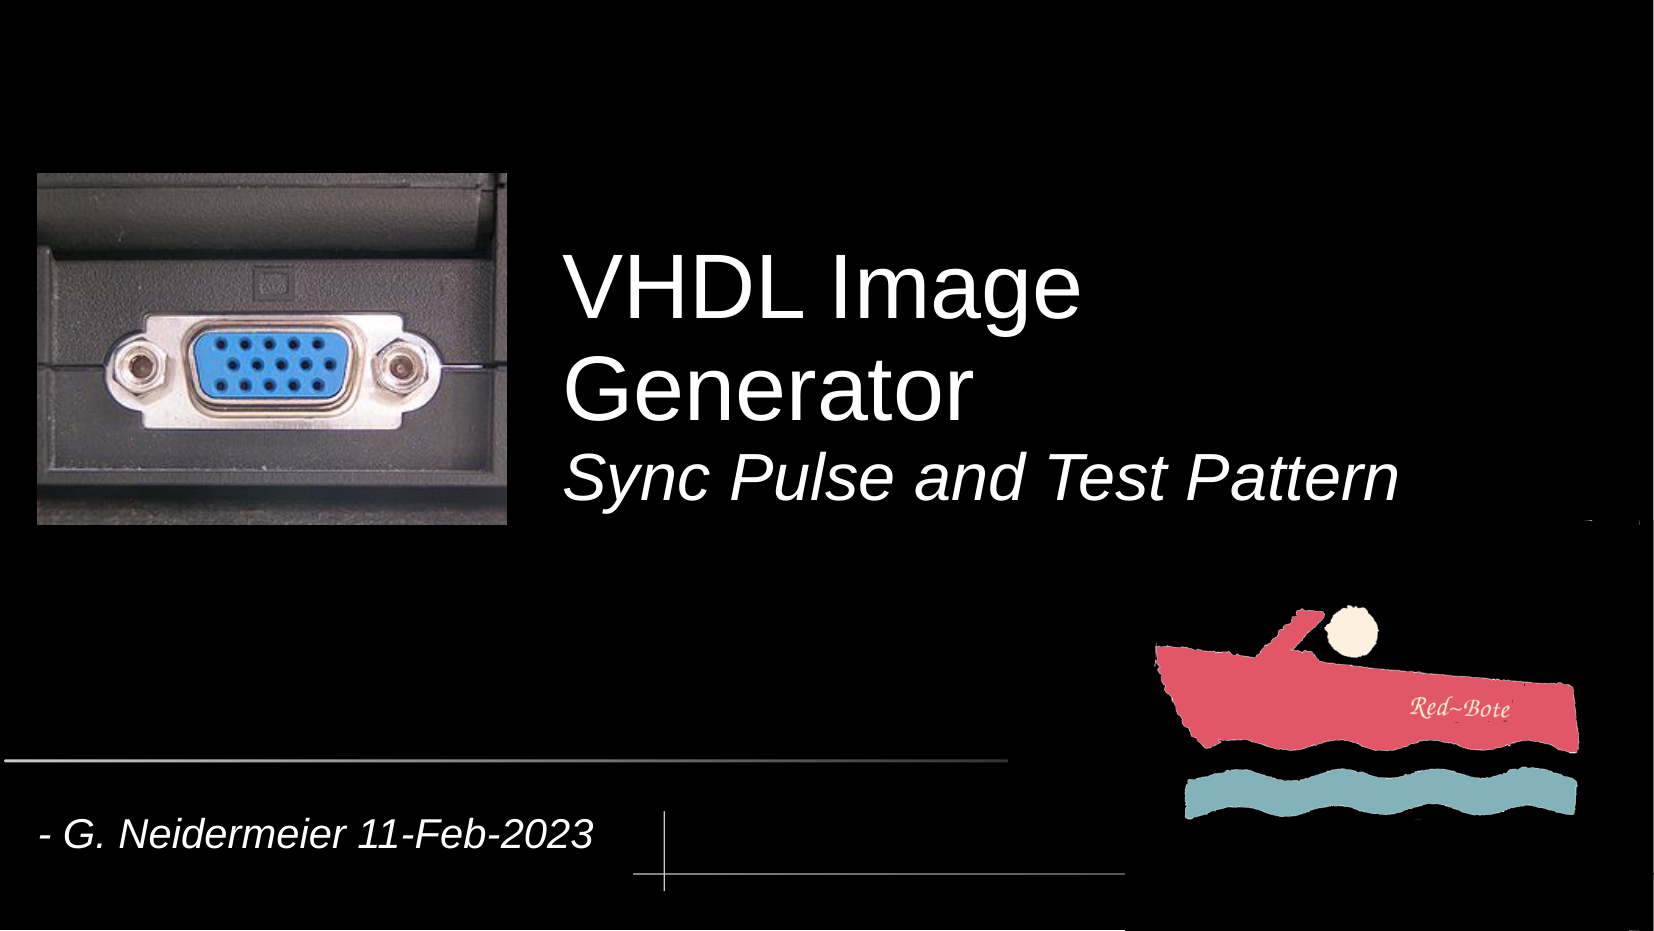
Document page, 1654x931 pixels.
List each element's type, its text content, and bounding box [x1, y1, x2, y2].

title - G. Neidermeier 11-Feb-2023 [37, 712, 602, 871]
title VHDL Image Generator Sync Pulse and Test Pattern [562, 75, 1426, 676]
picture [1125, 520, 1654, 931]
picture [37, 173, 507, 526]
